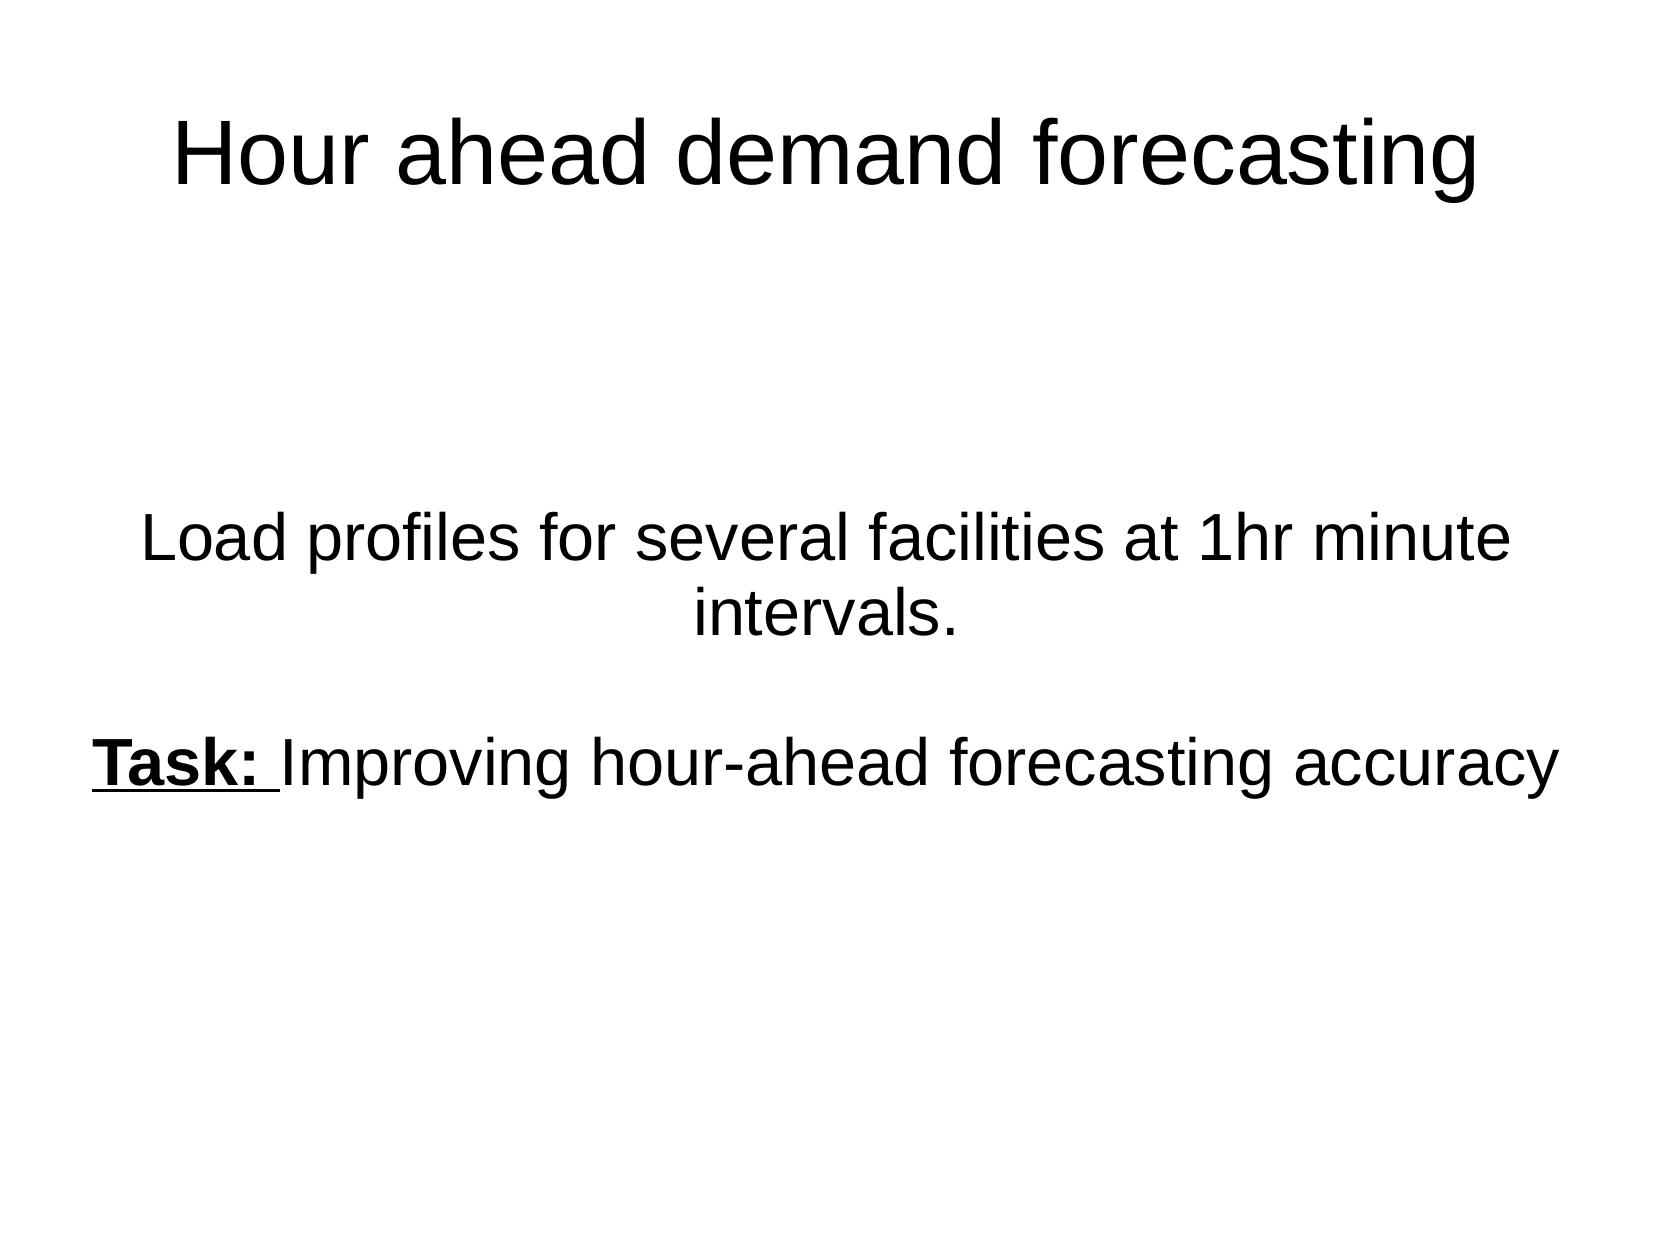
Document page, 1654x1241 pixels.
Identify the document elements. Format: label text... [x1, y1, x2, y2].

subtitle Load profiles for several facilities at 1hr minute intervals. Task: Improving hour-ahead forecasting accuracy [82, 290, 1571, 1010]
title Hour ahead demand forecasting [82, 49, 1571, 257]
